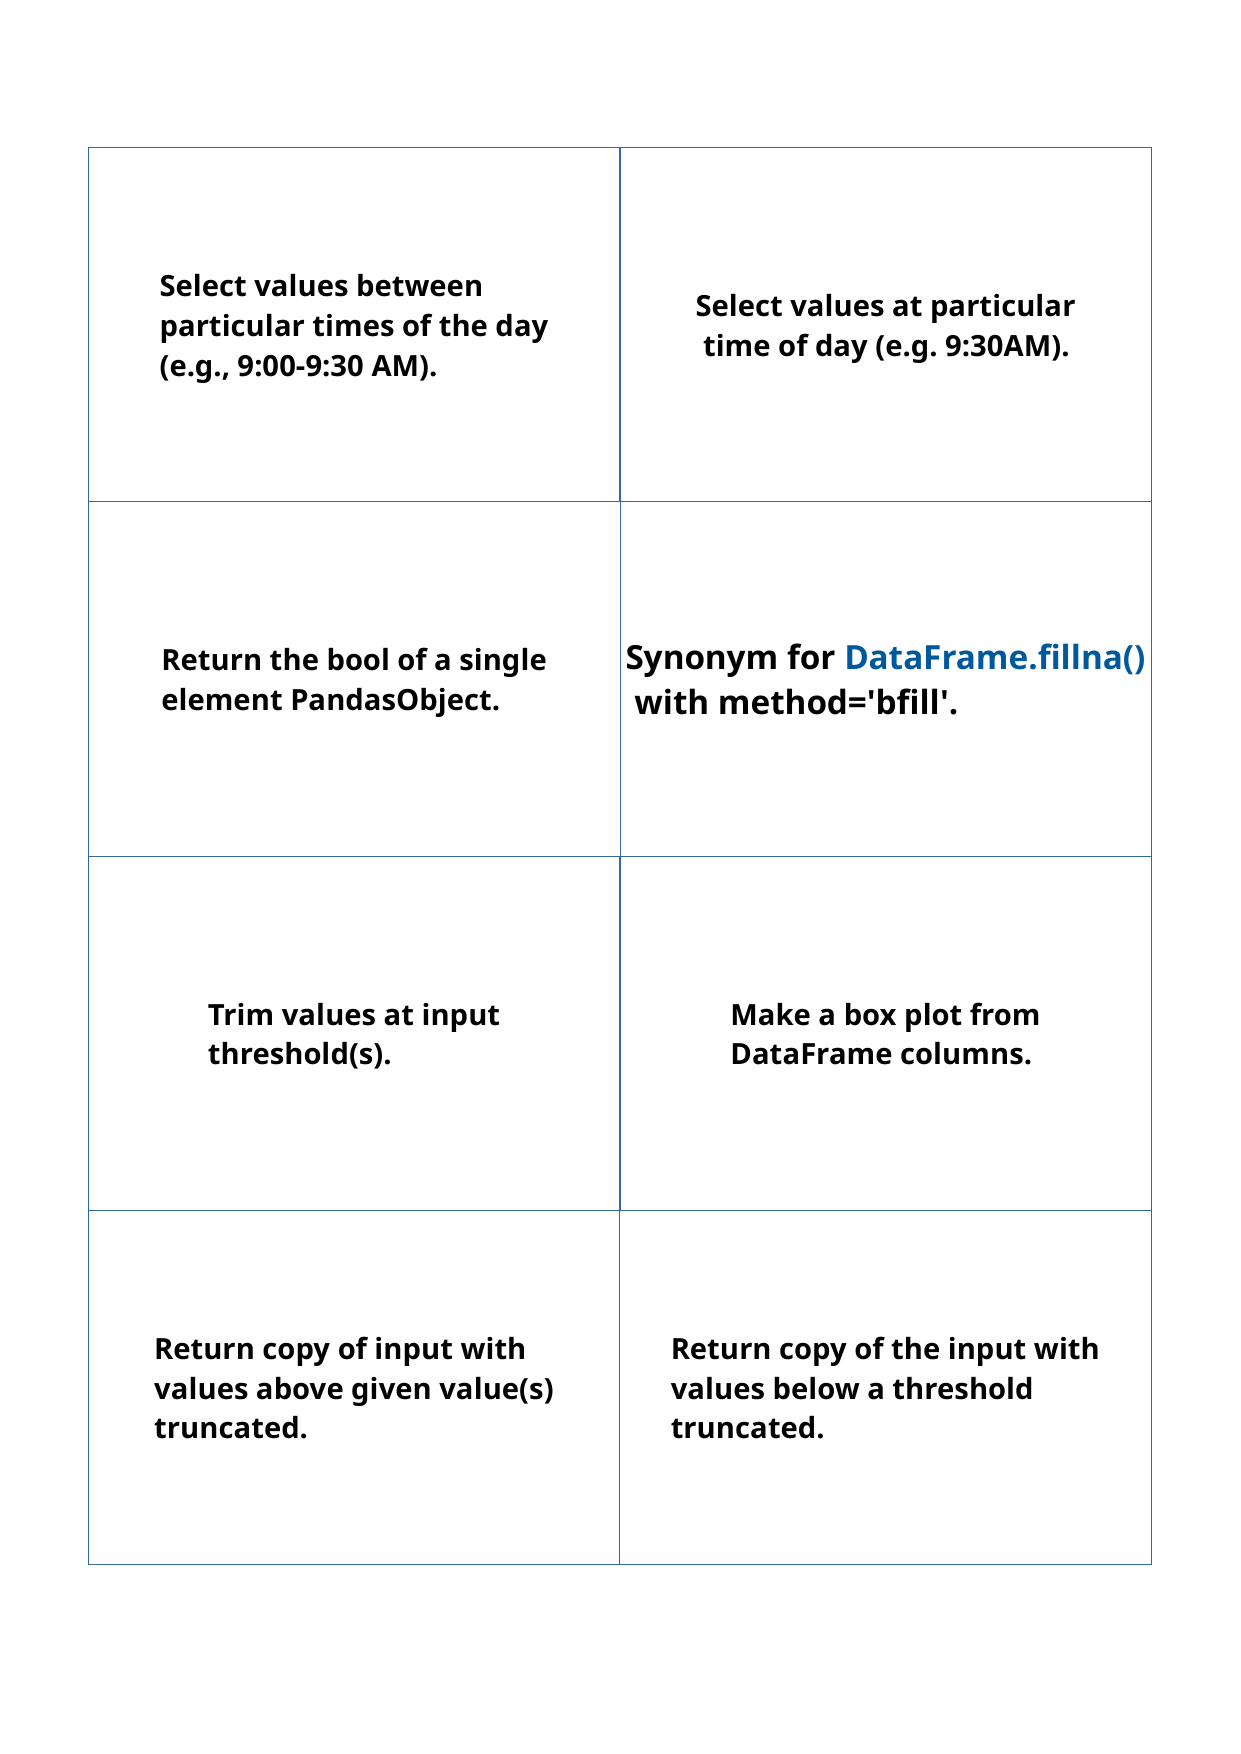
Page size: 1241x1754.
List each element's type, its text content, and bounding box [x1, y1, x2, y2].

text_box Select values between particular times of the day (e.g., 9:00-9:30 AM). [88, 147, 620, 501]
text_box Return copy of input with values above given value(s) truncated. [88, 1210, 619, 1565]
text_box Trim values at input threshold(s). [88, 856, 620, 1210]
text_box Return the bool of a single element PandasObject. [88, 501, 620, 856]
text_box Synonym for DataFrame.fillna() with method='bfill'. [620, 501, 1152, 856]
text_box Return copy of the input with values below a threshold truncated. [619, 1210, 1152, 1565]
text_box Make a box plot from DataFrame columns. [620, 856, 1152, 1210]
text_box Select values at particular time of day (e.g. 9:30AM). [620, 147, 1152, 501]
